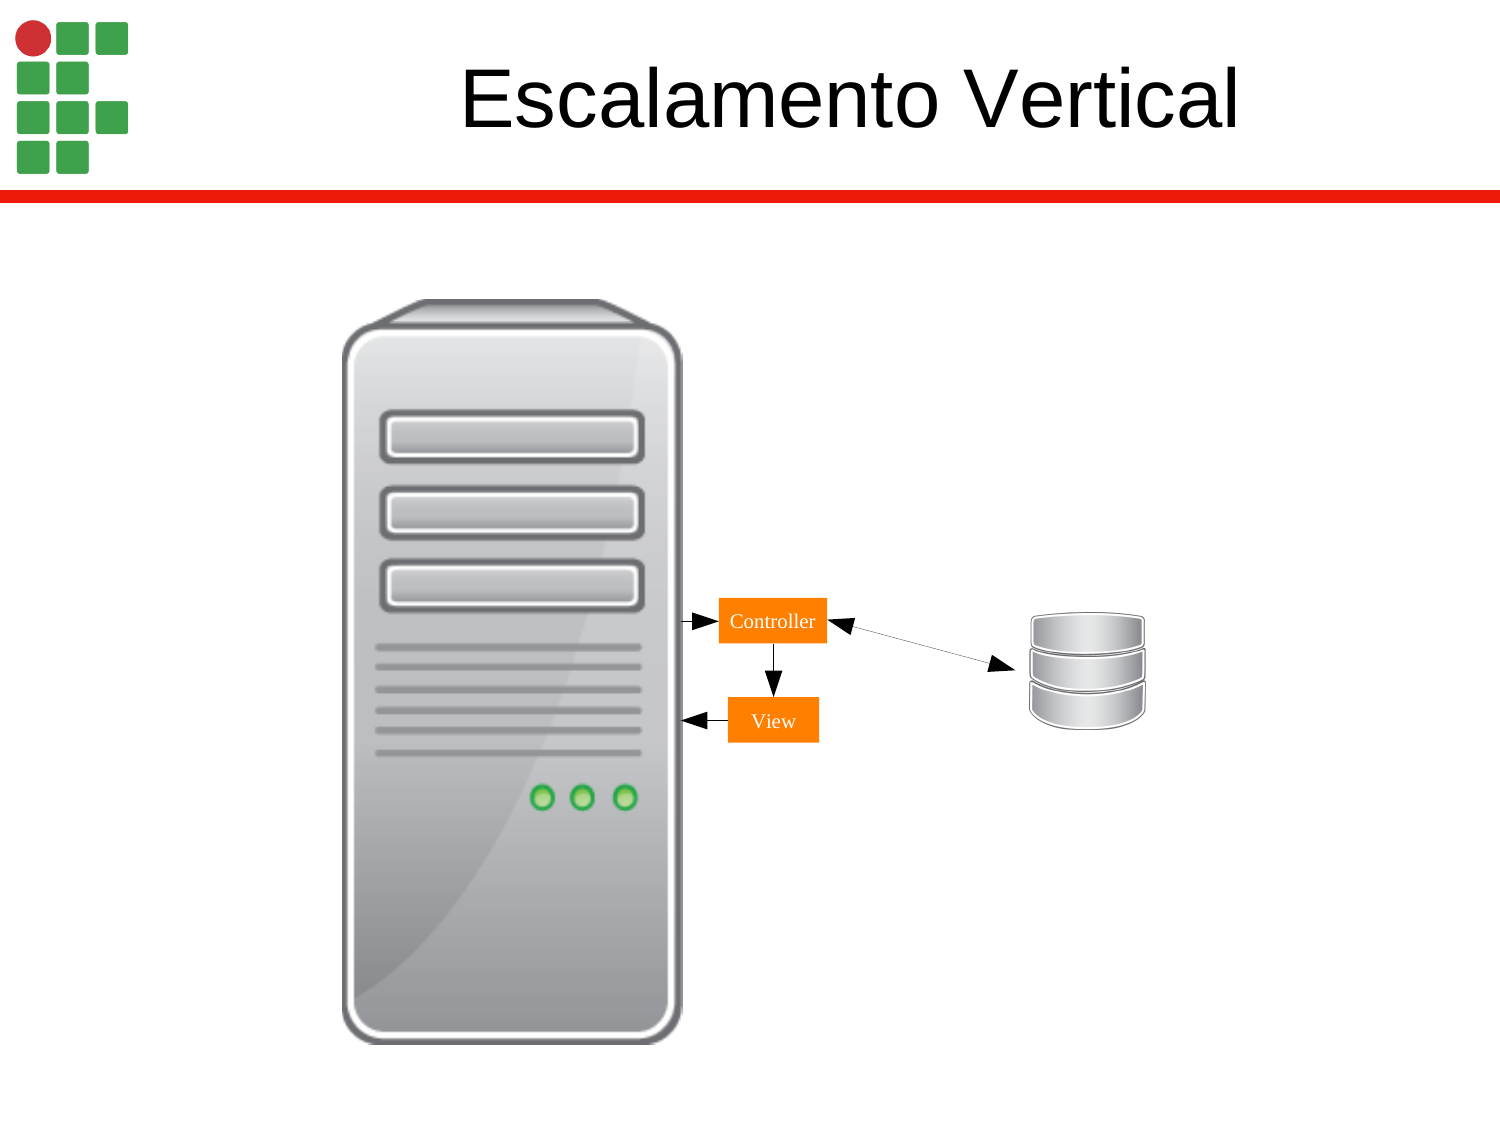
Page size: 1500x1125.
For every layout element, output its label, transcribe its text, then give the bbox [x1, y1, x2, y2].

text_box Controller [718, 597, 828, 644]
title Escalamento Vertical [230, 0, 1471, 188]
picture [342, 299, 683, 1045]
picture [1029, 612, 1146, 730]
picture [14, 16, 130, 178]
text_box View [727, 697, 820, 743]
